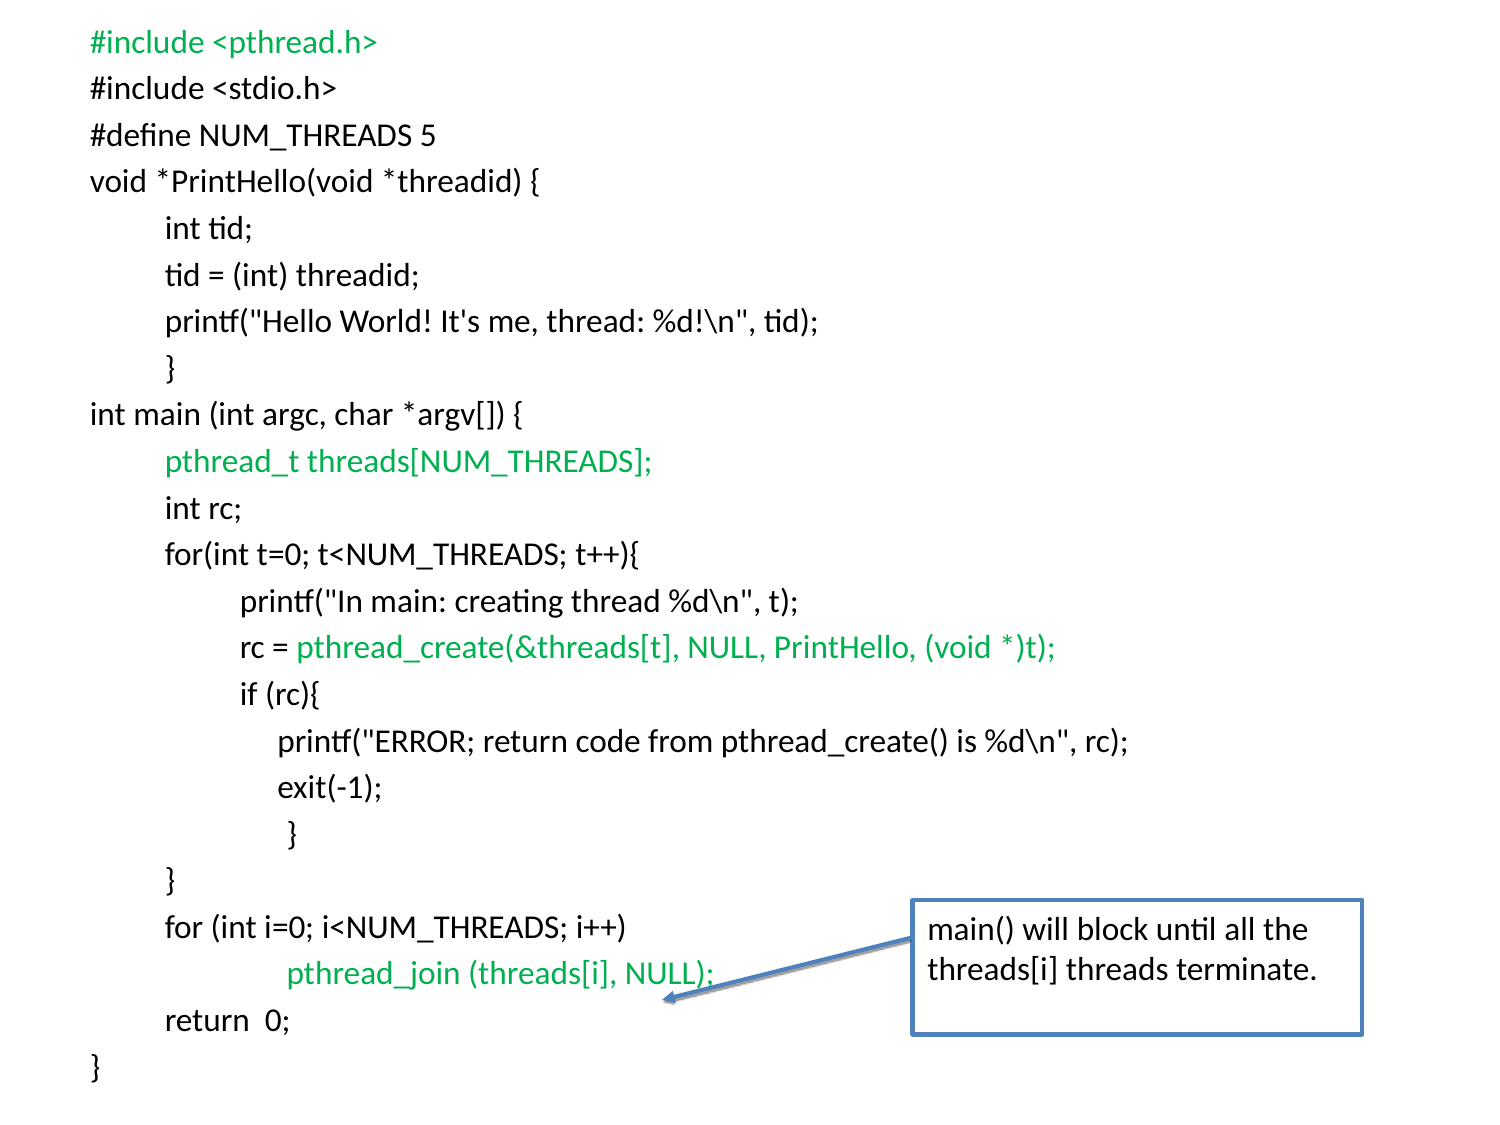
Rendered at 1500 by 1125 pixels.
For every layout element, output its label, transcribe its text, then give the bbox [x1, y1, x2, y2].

text_box #include <pthread.h> #include <stdio.h> #define NUM_THREADS 5 void *PrintHello(void *threadid) { int tid; tid = (int) threadid; printf("Hello World! It's me, thread: %d!\n", tid); } int main (int argc, char *argv[]) { pthread_t threads[NUM_THREADS]; int rc; for(int t=0; t<NUM_THREADS; t++){ printf("In main: creating thread %d\n", t); rc = pthread_create(&threads[t], NULL, PrintHello, (void *)t); if (rc){ printf("ERROR; return code from pthread_create() is %d\n", rc); exit(-1); } } for (int i=0; i<NUM_THREADS; i++) pthread_join (threads[i], NULL); return 0; } [75, 12, 1425, 1113]
text_box main() will block until all the threads[i] threads terminate. [912, 900, 1363, 1035]
